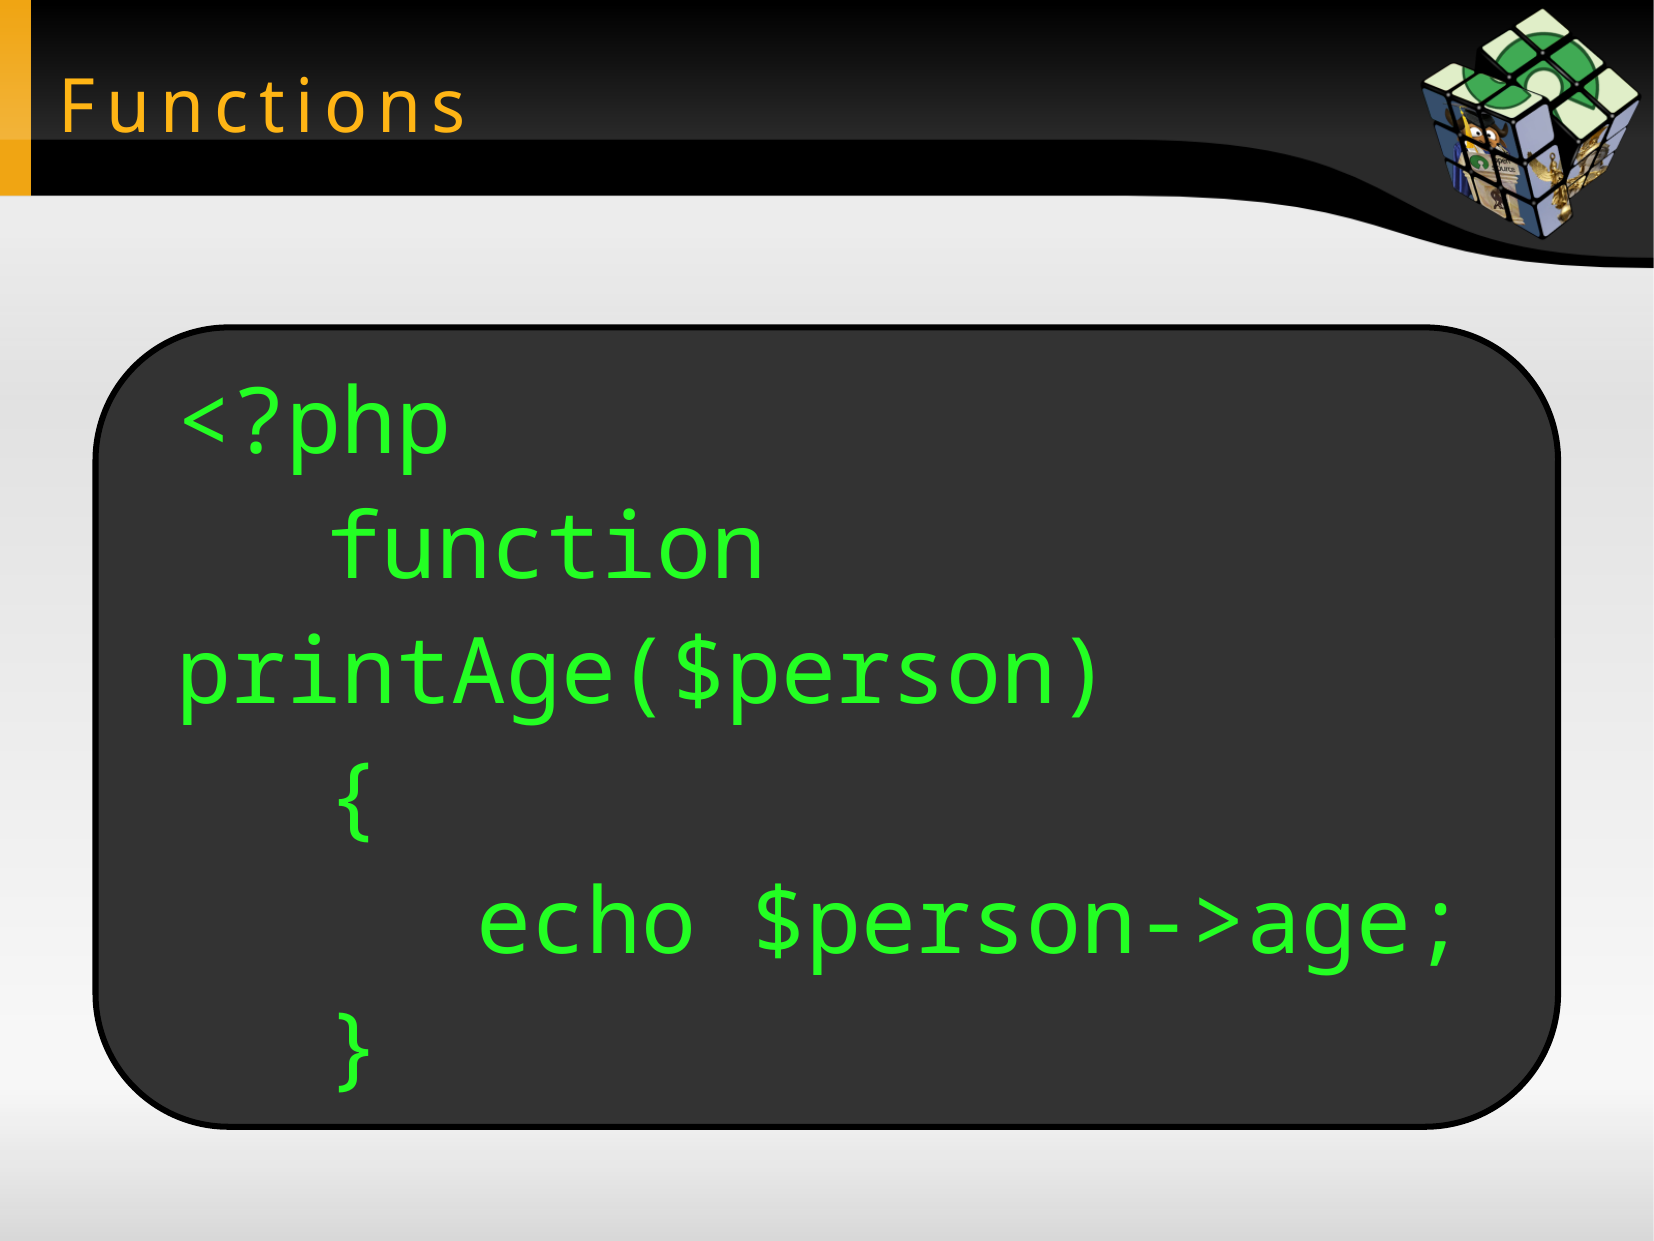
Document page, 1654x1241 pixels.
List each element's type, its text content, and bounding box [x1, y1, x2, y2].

picture [0, 0, 1654, 1241]
text_box [95, 327, 1508, 1127]
title Functions [59, 29, 1270, 178]
text_box <?php function printAge($person) { echo $person->age; } printAge($person); ?> [161, 348, 1568, 1098]
